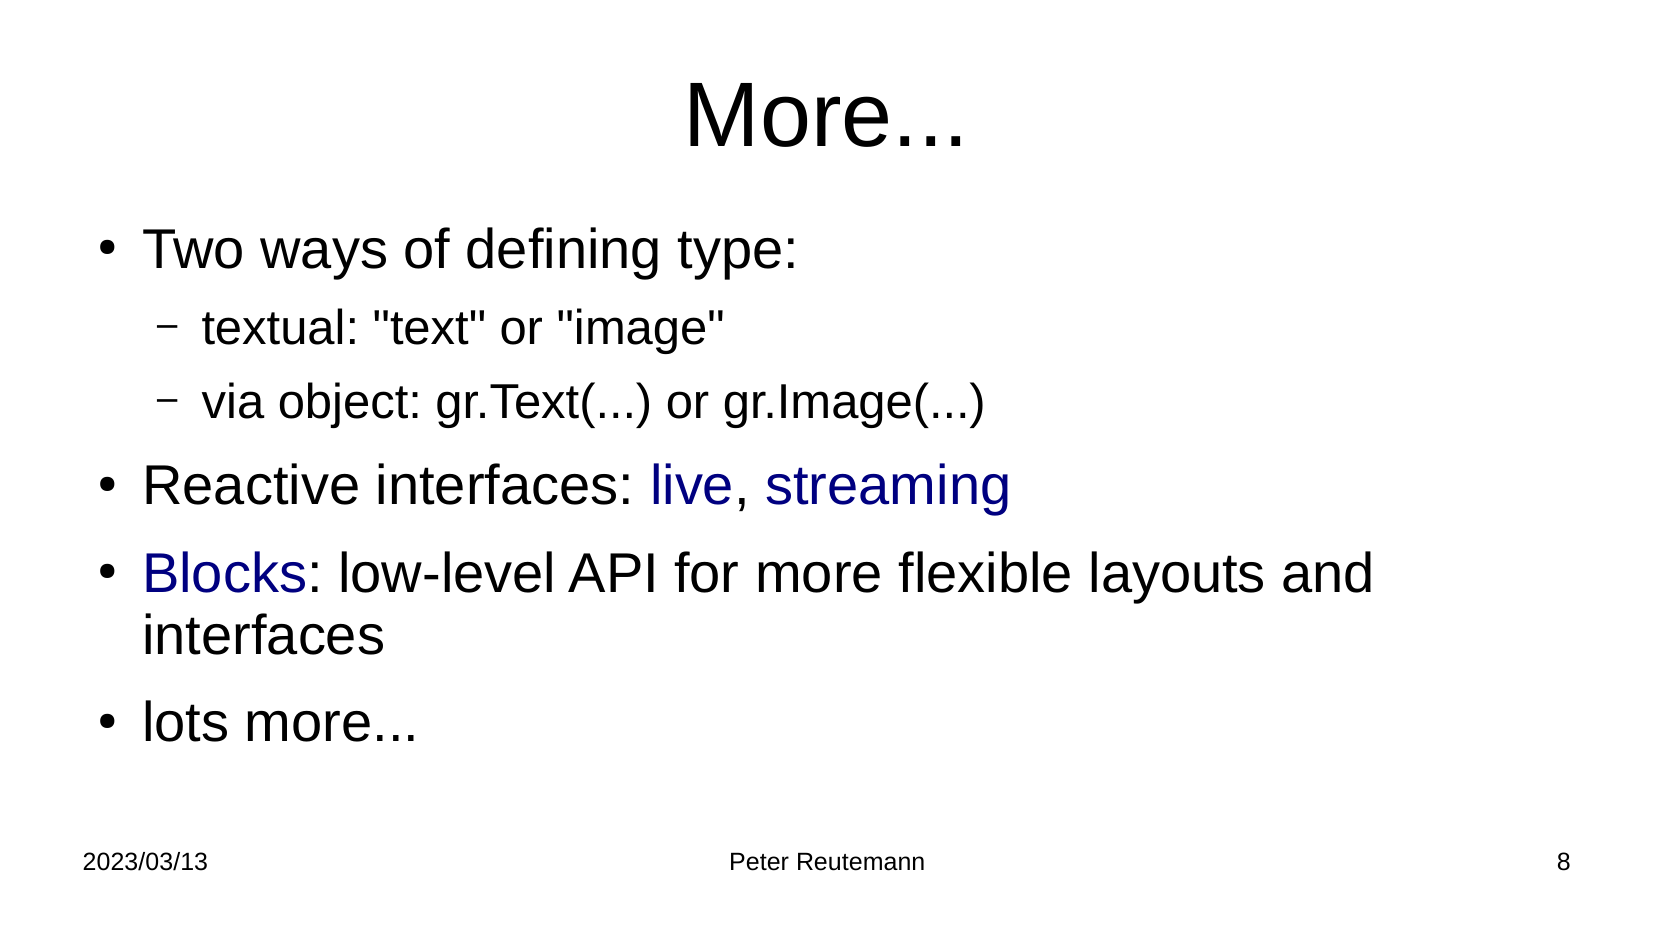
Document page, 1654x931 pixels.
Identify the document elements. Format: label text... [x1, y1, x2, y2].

title More... [82, 37, 1571, 193]
list Two ways of defining type: textual: "text" or "image" via object: gr.Text(...) or gr.Image(...) Reactive interfaces: live, streaming Blocks: low-level API for more flexible layouts and interfaces lots more... [82, 217, 1571, 758]
